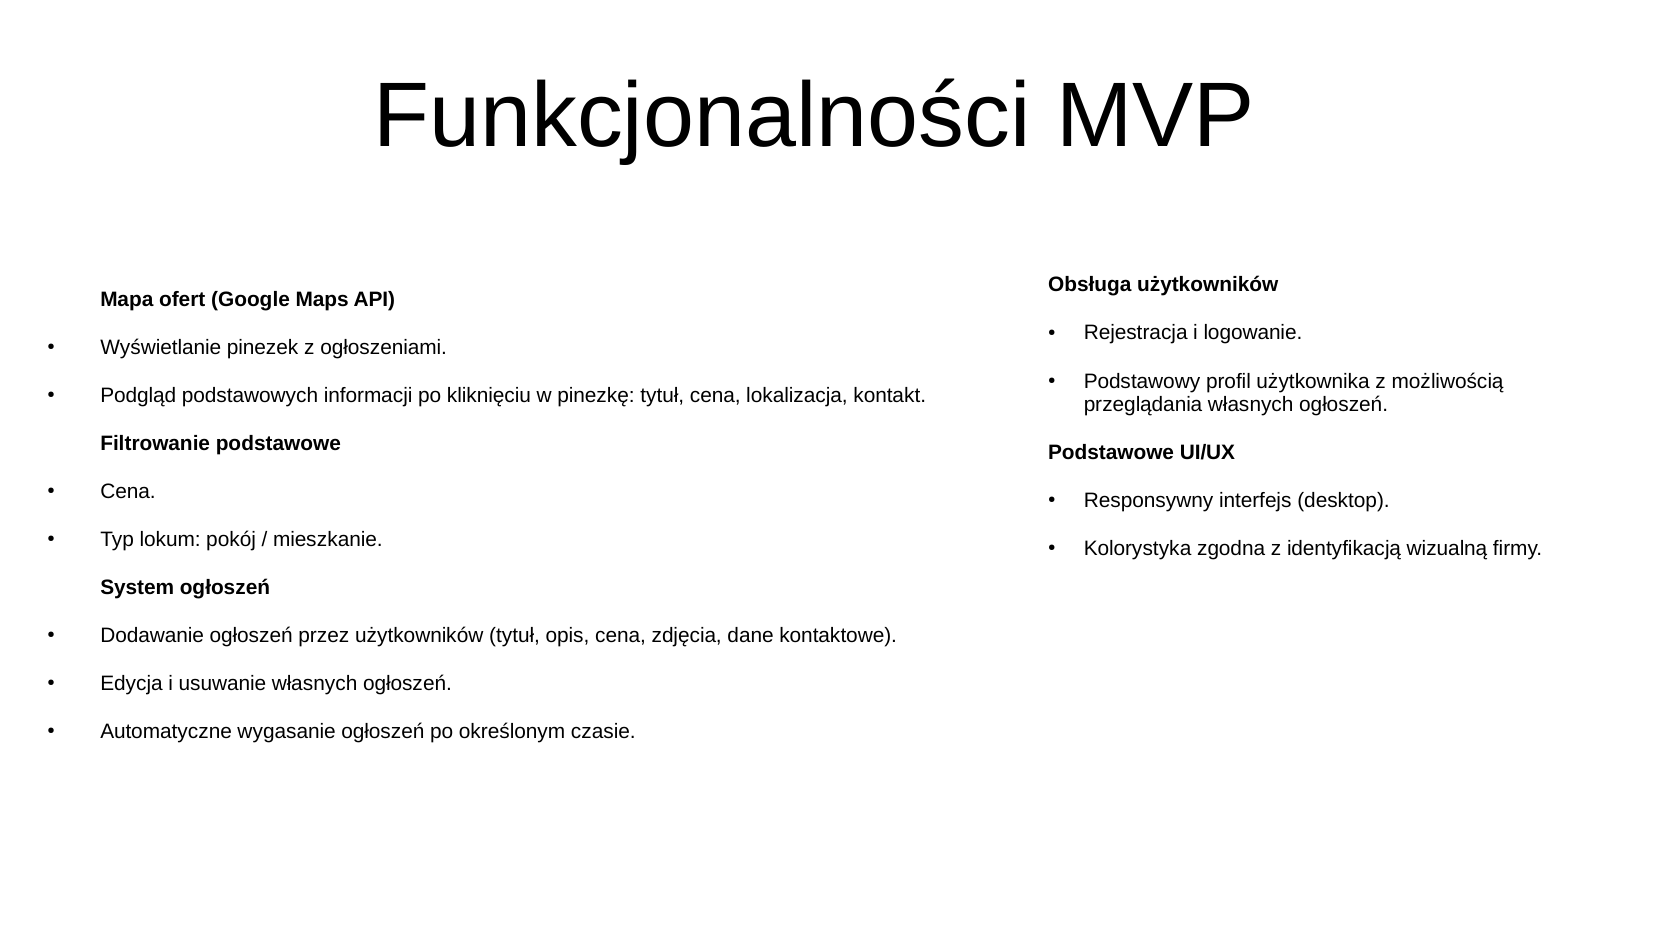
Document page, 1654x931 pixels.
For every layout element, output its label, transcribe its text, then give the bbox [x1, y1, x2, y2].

text_box Obsługa użytkowników Rejestracja i logowanie. Podstawowy profil użytkownika z możliwością przeglądania własnych ogłoszeń. Podstawowe UI/UX Responsywny interfejs (desktop). Kolorystyka zgodna z identyfikacją wizualną firmy. [1033, 265, 1625, 857]
title Funkcjonalności MVP [82, 37, 1571, 193]
list Mapa ofert (Google Maps API) Wyświetlanie pinezek z ogłoszeniami. Podgląd podstawowych informacji po kliknięciu w pinezkę: tytuł, cena, lokalizacja, kontakt. Filtrowanie podstawowe Cena. Typ lokum: pokój / mieszkanie. System ogłoszeń Dodawanie ogłoszeń przez użytkowników (tytuł, opis, cena, zdjęcia, dane kontaktowe). Edycja i usuwanie własnych ogłoszeń. Automatyczne wygasanie ogłoszeń po określonym czasie. [29, 287, 945, 827]
